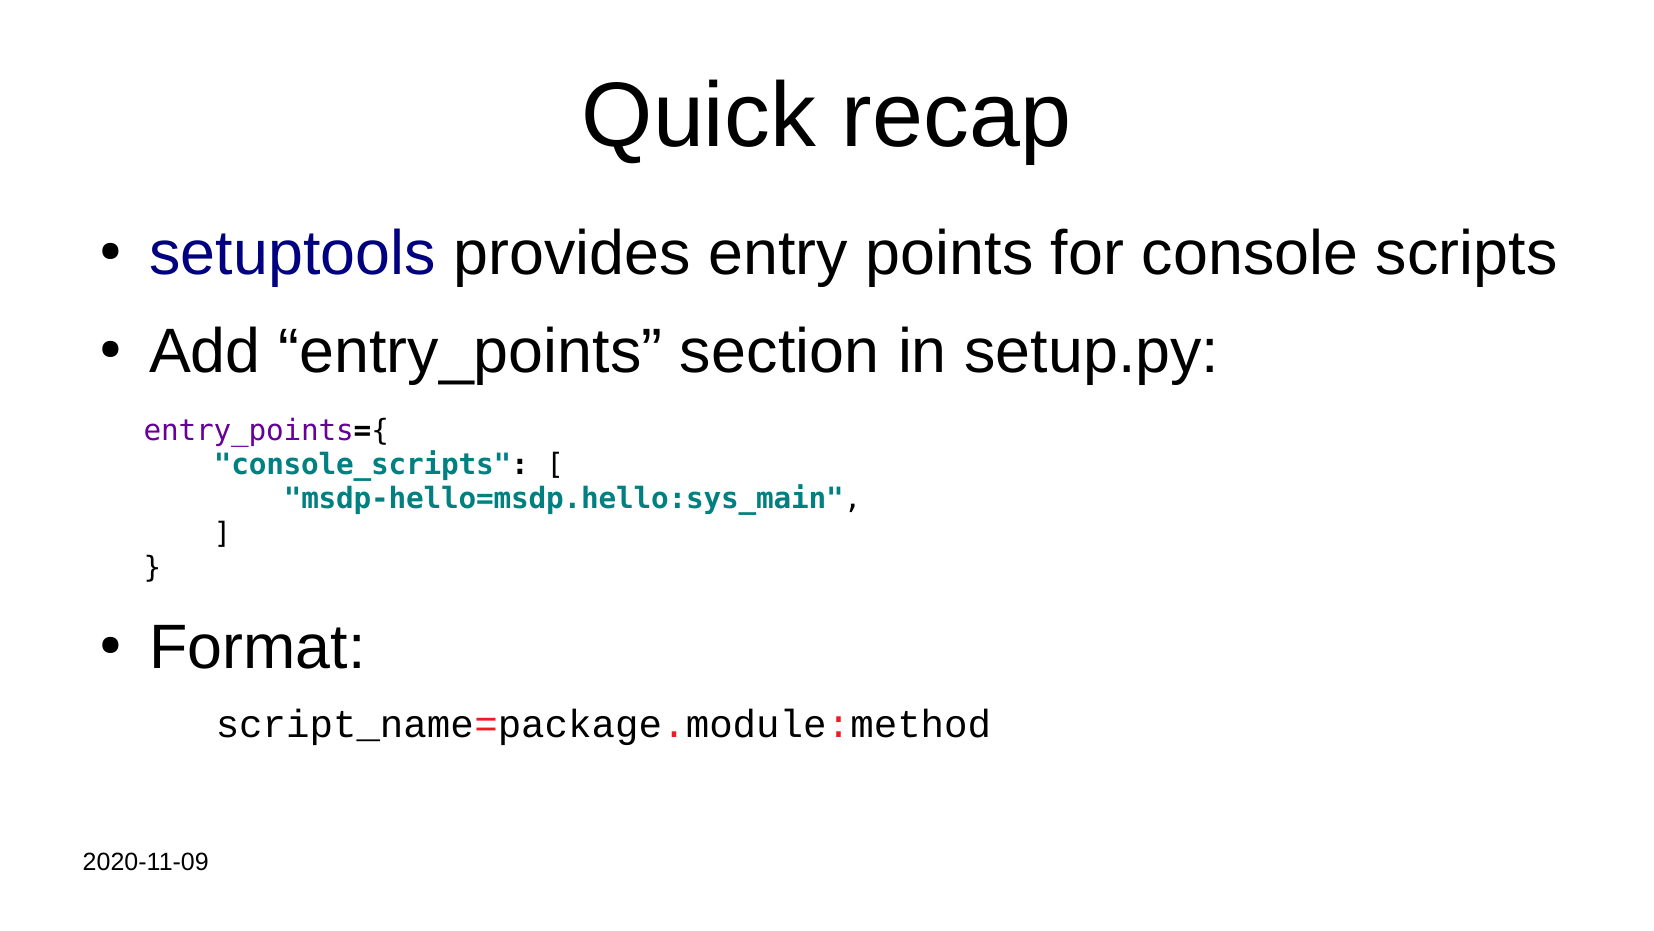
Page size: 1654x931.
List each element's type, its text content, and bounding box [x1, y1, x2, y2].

title Quick recap [82, 37, 1571, 193]
list setuptools provides entry points for console scripts Add “entry_points” section in setup.py: entry_points={ "console_scripts": [ "msdp-hello=msdp.hello:sys_main", ] } Format: script_name=package.module:method [82, 217, 1571, 758]
